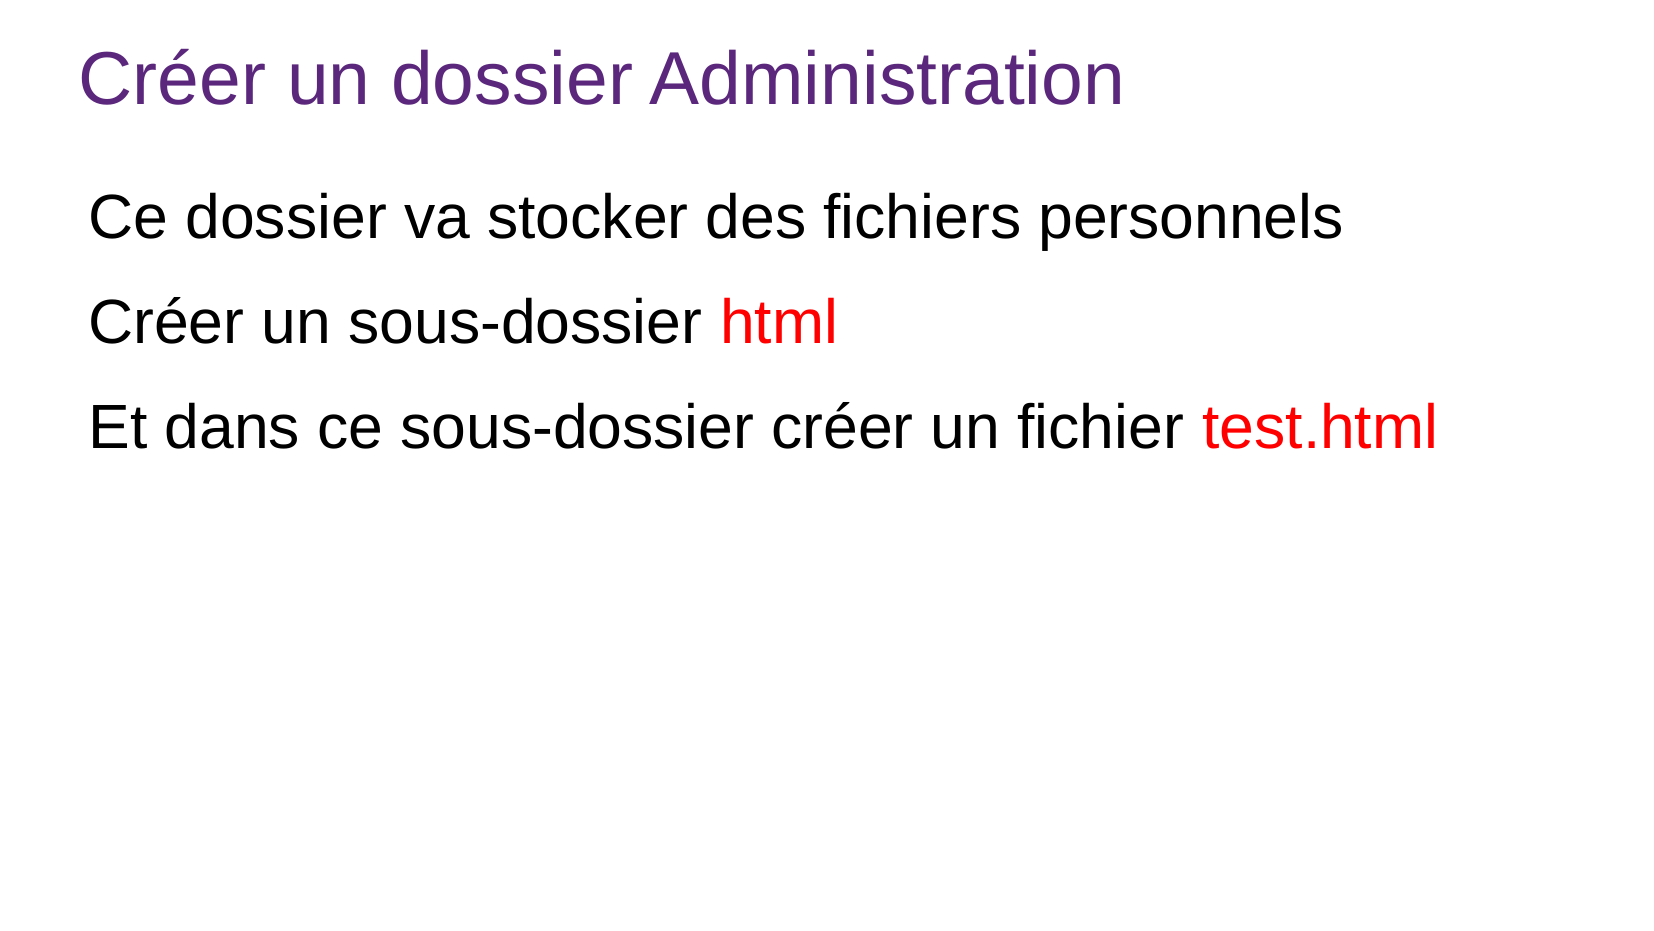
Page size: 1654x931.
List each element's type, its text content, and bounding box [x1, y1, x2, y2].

text_box Ce dossier va stocker des fichiers personnels Créer un sous-dossier html Et dans ce sous-dossier créer un fichier test.html [88, 147, 1577, 798]
title Créer un dossier Administration [78, 36, 1556, 148]
